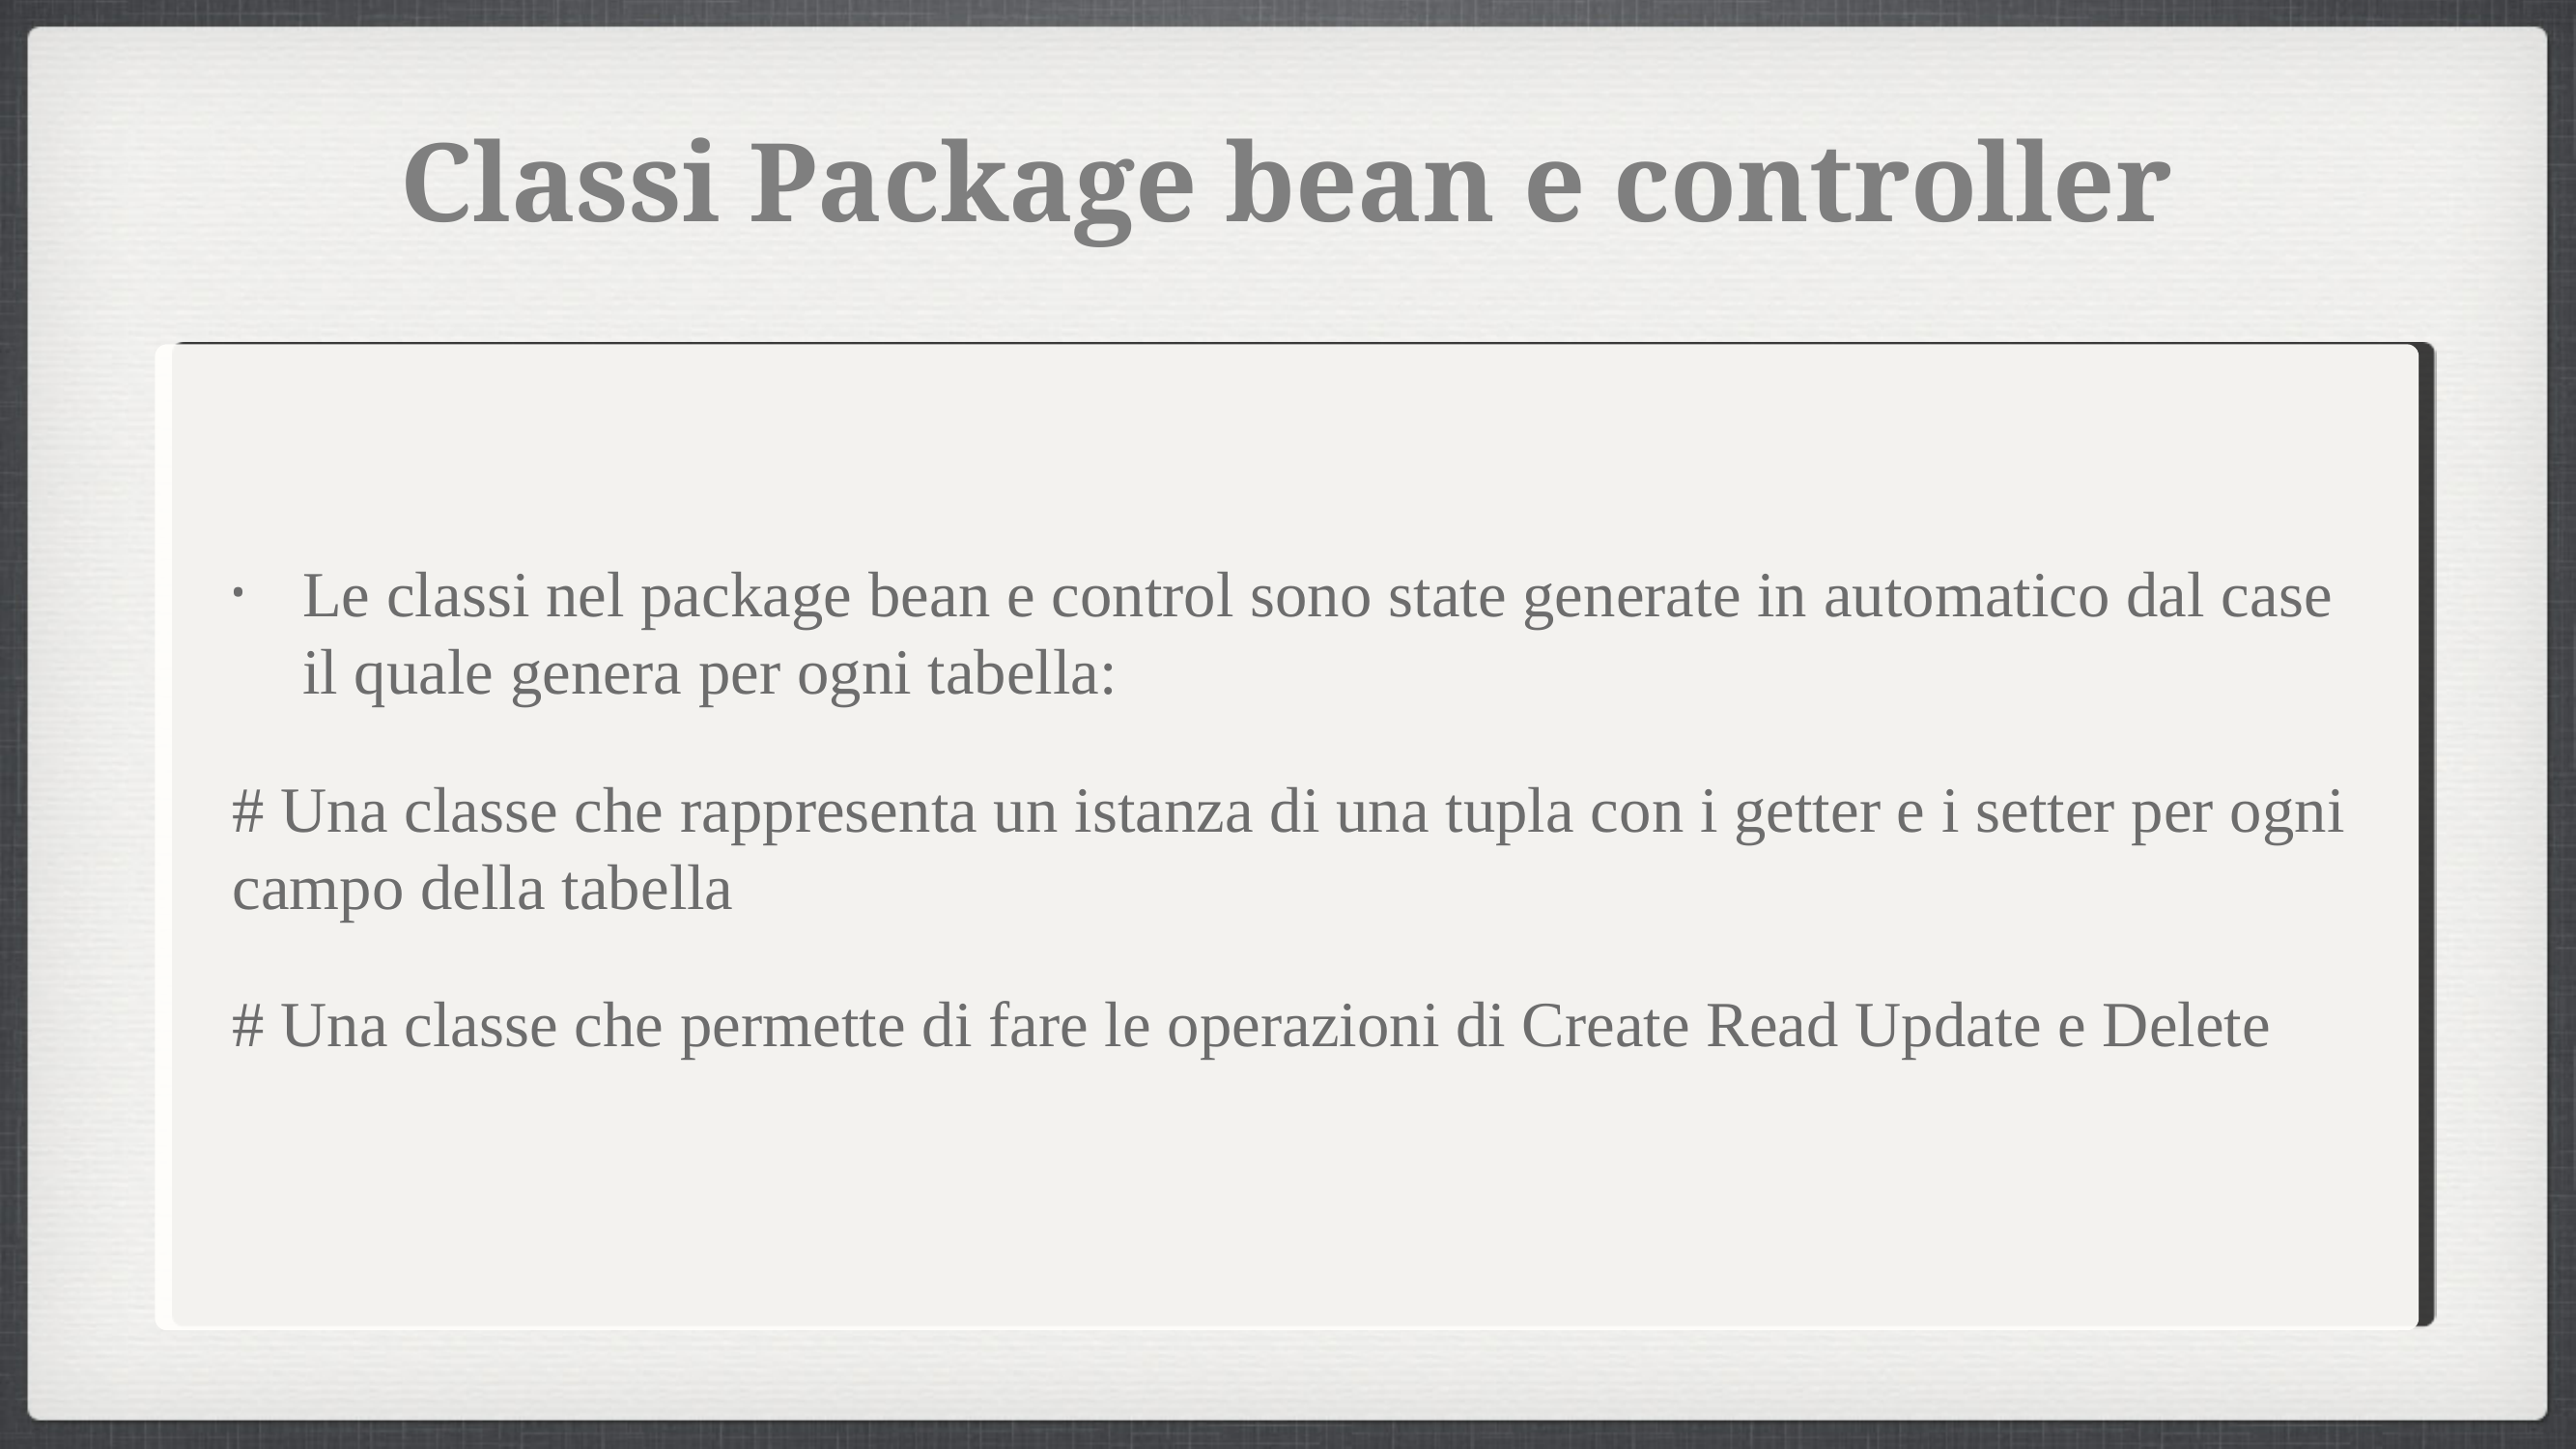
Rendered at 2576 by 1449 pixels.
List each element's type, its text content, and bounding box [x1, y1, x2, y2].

title Classi Package bean e controller [214, 37, 2359, 335]
picture [0, 0, 2576, 1449]
list Le classi nel package bean e control sono state generate in automatico dal case il quale genera per ogni tabella: # Una classe che rappresenta un istanza di una tupla con i getter e i setter per ogni campo della tabella # Una classe che permette di fare le operazioni di Create Read Update e Delete [224, 299, 2367, 1313]
